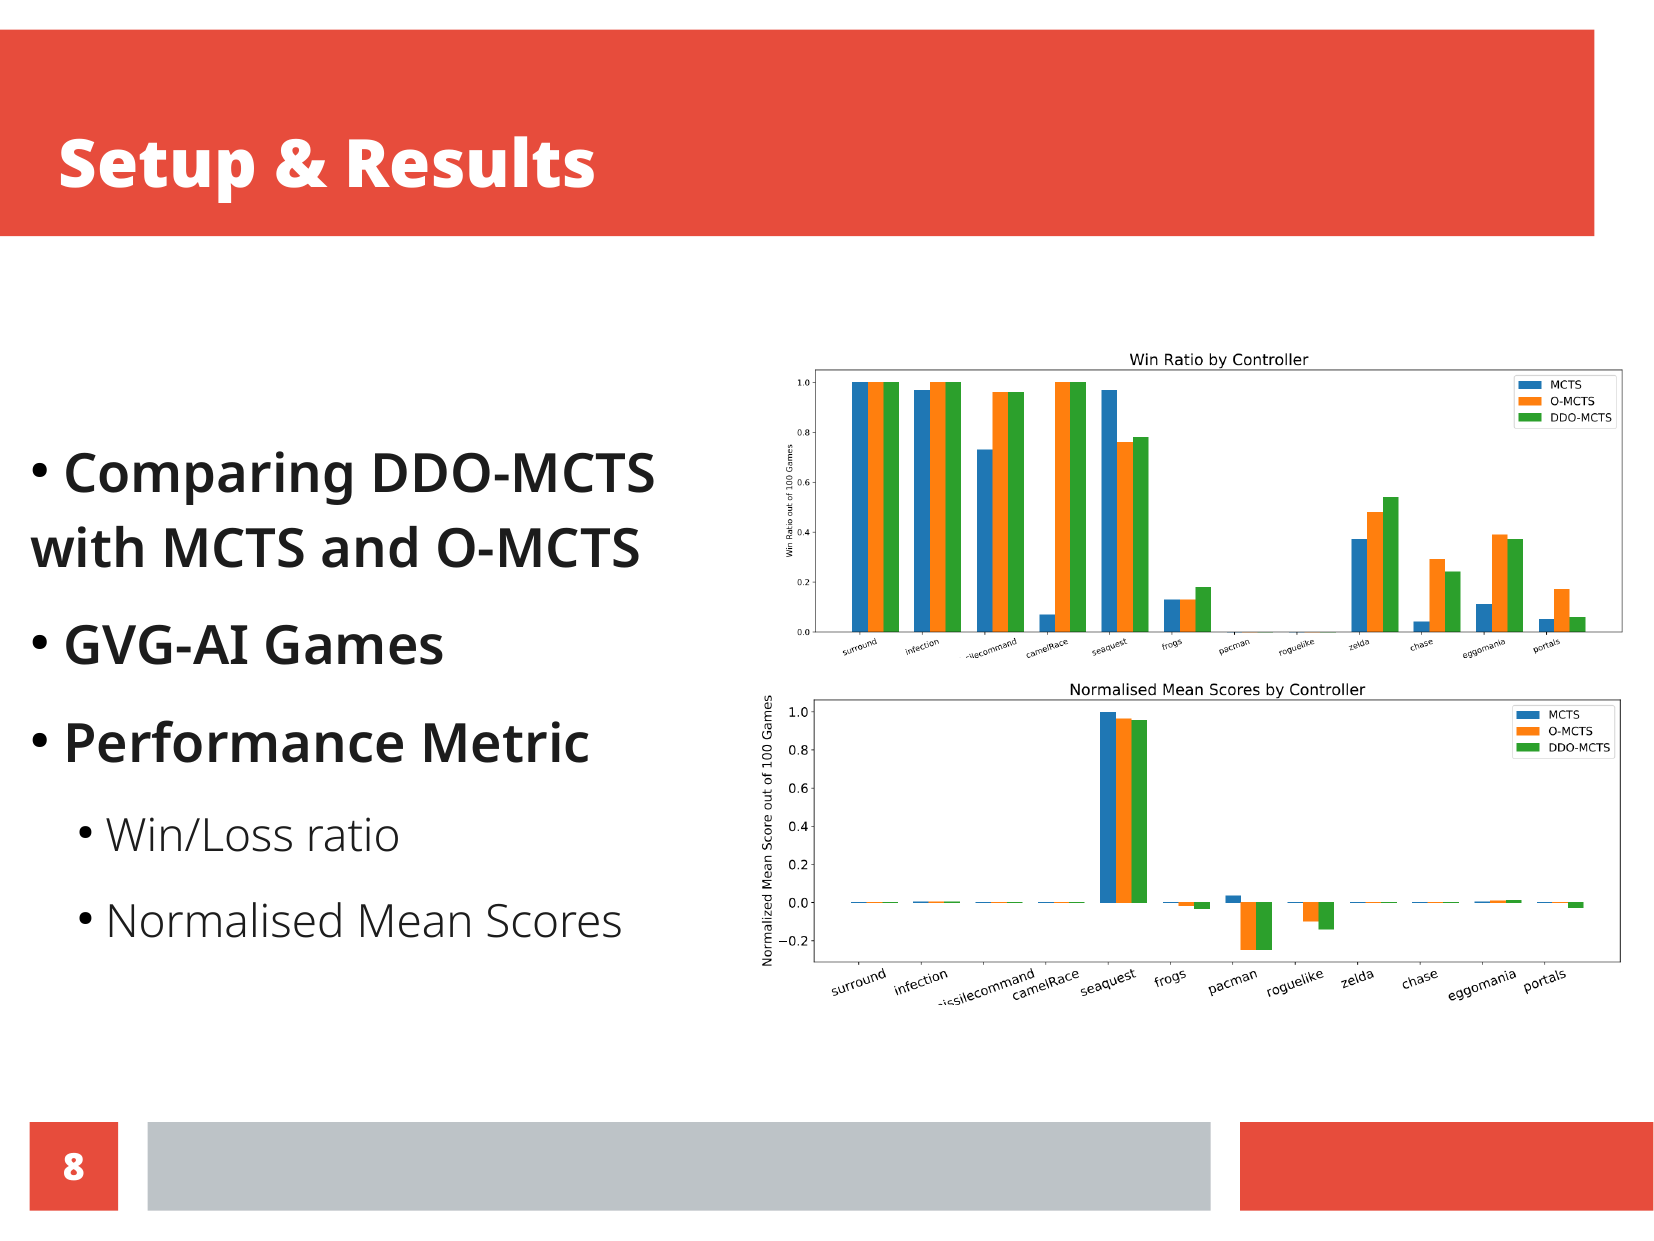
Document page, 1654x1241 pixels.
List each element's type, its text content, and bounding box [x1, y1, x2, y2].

list Comparing DDO-MCTS with MCTS and O-MCTS GVG-AI Games Performance Metric Win/Loss ratio Normalised Mean Scores [30, 435, 766, 1203]
picture [685, 328, 1654, 1006]
title Setup & Results [59, 59, 1595, 207]
